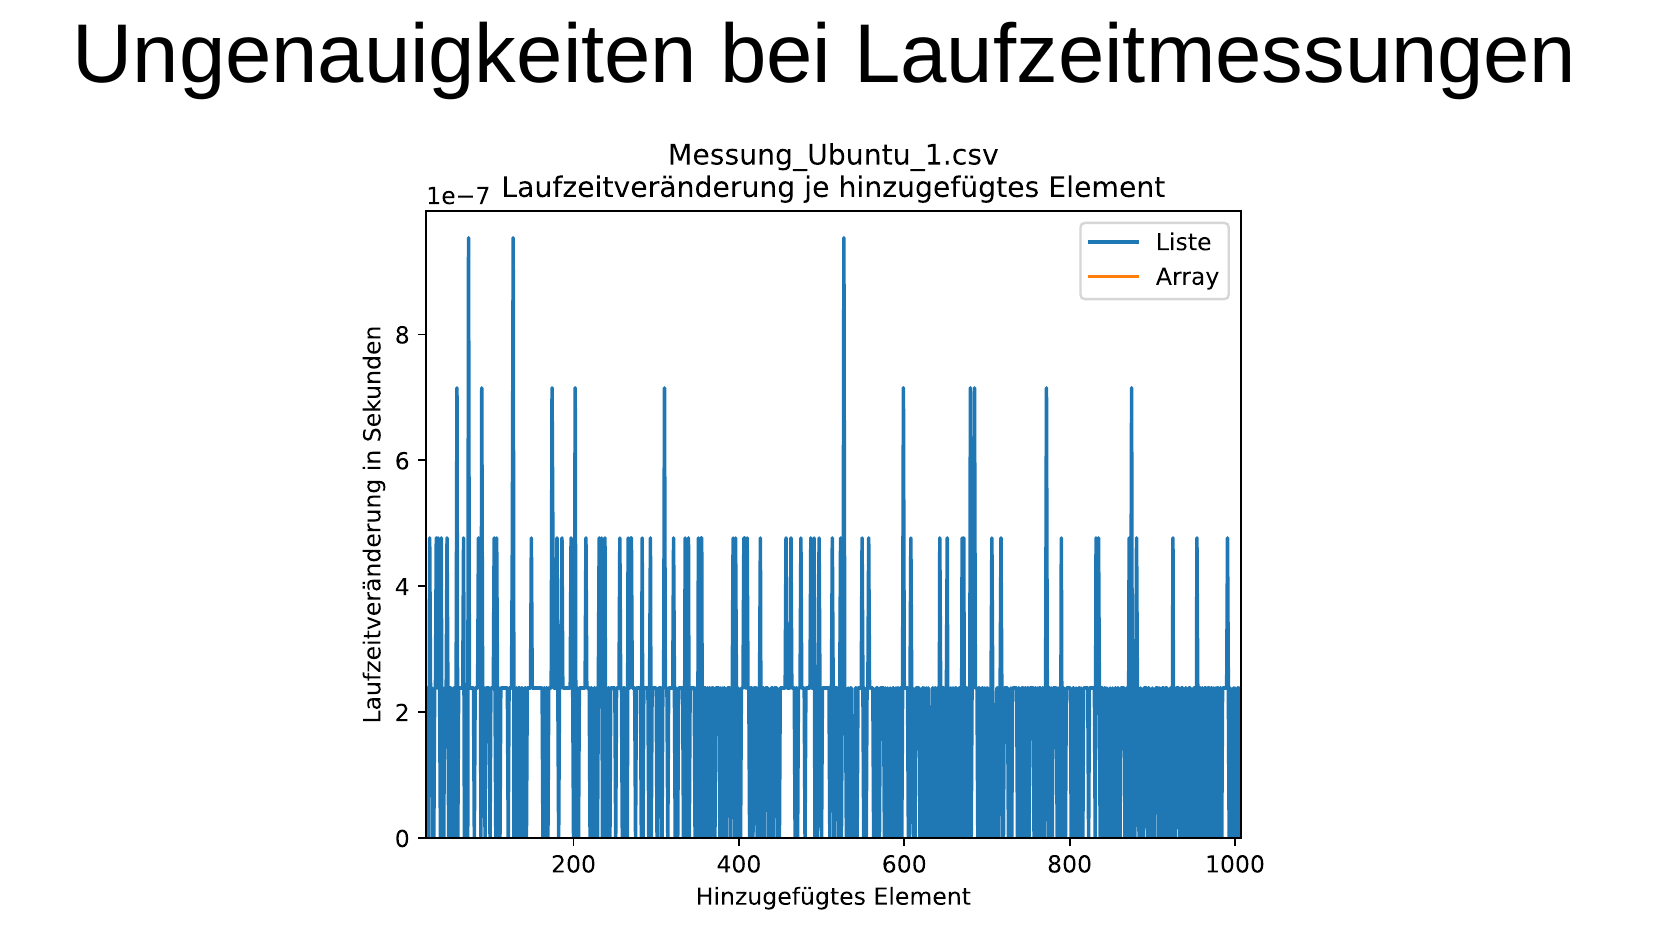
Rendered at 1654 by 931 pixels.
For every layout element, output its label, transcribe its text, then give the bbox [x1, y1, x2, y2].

picture [262, 112, 1351, 929]
title Ungenauigkeiten bei Laufzeitmessungen [37, 0, 1613, 147]
